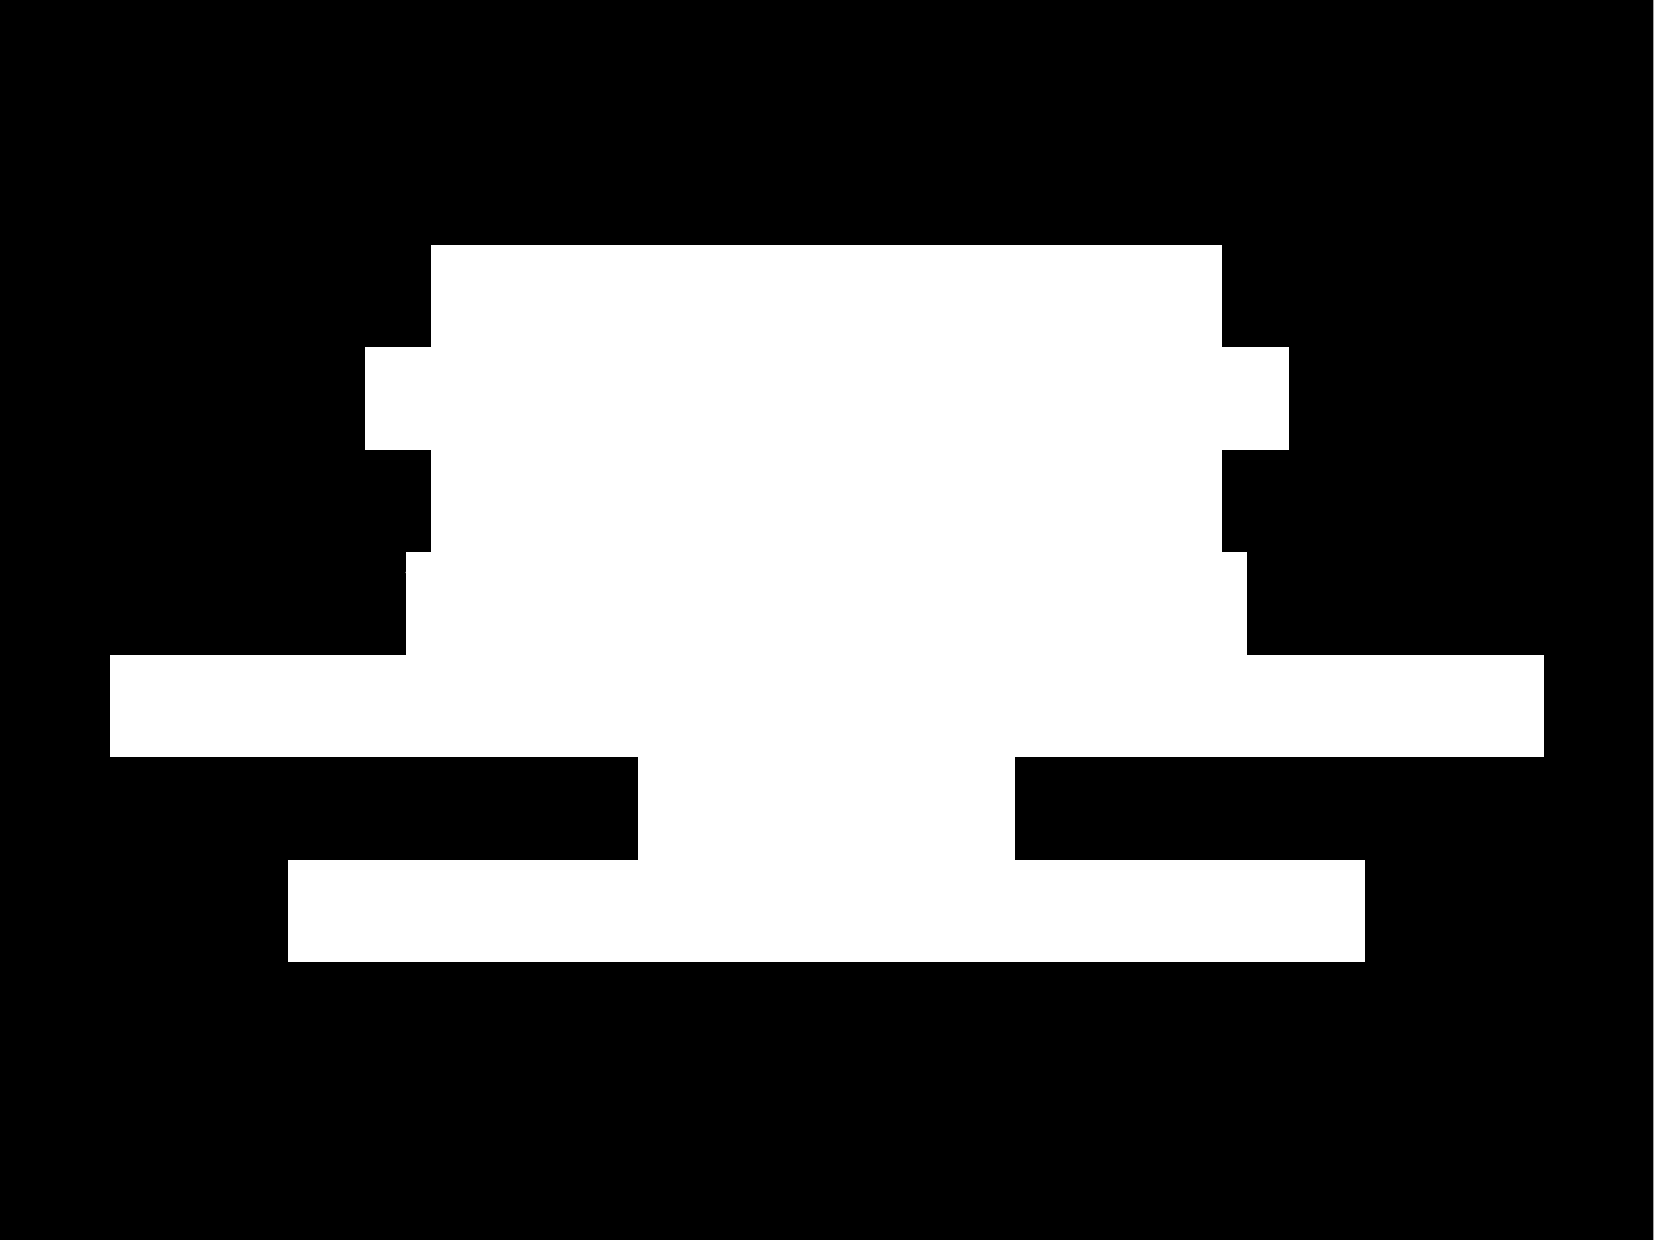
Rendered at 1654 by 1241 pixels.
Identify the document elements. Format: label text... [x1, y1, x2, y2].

subtitle O sangue de Jesus Que me leva até o céu O sangue de Jesus Vermelho, forte e fiel Suportou a cruz a preço de sangue Por amor Precioso sangue de Jesus [82, 49, 1571, 1158]
